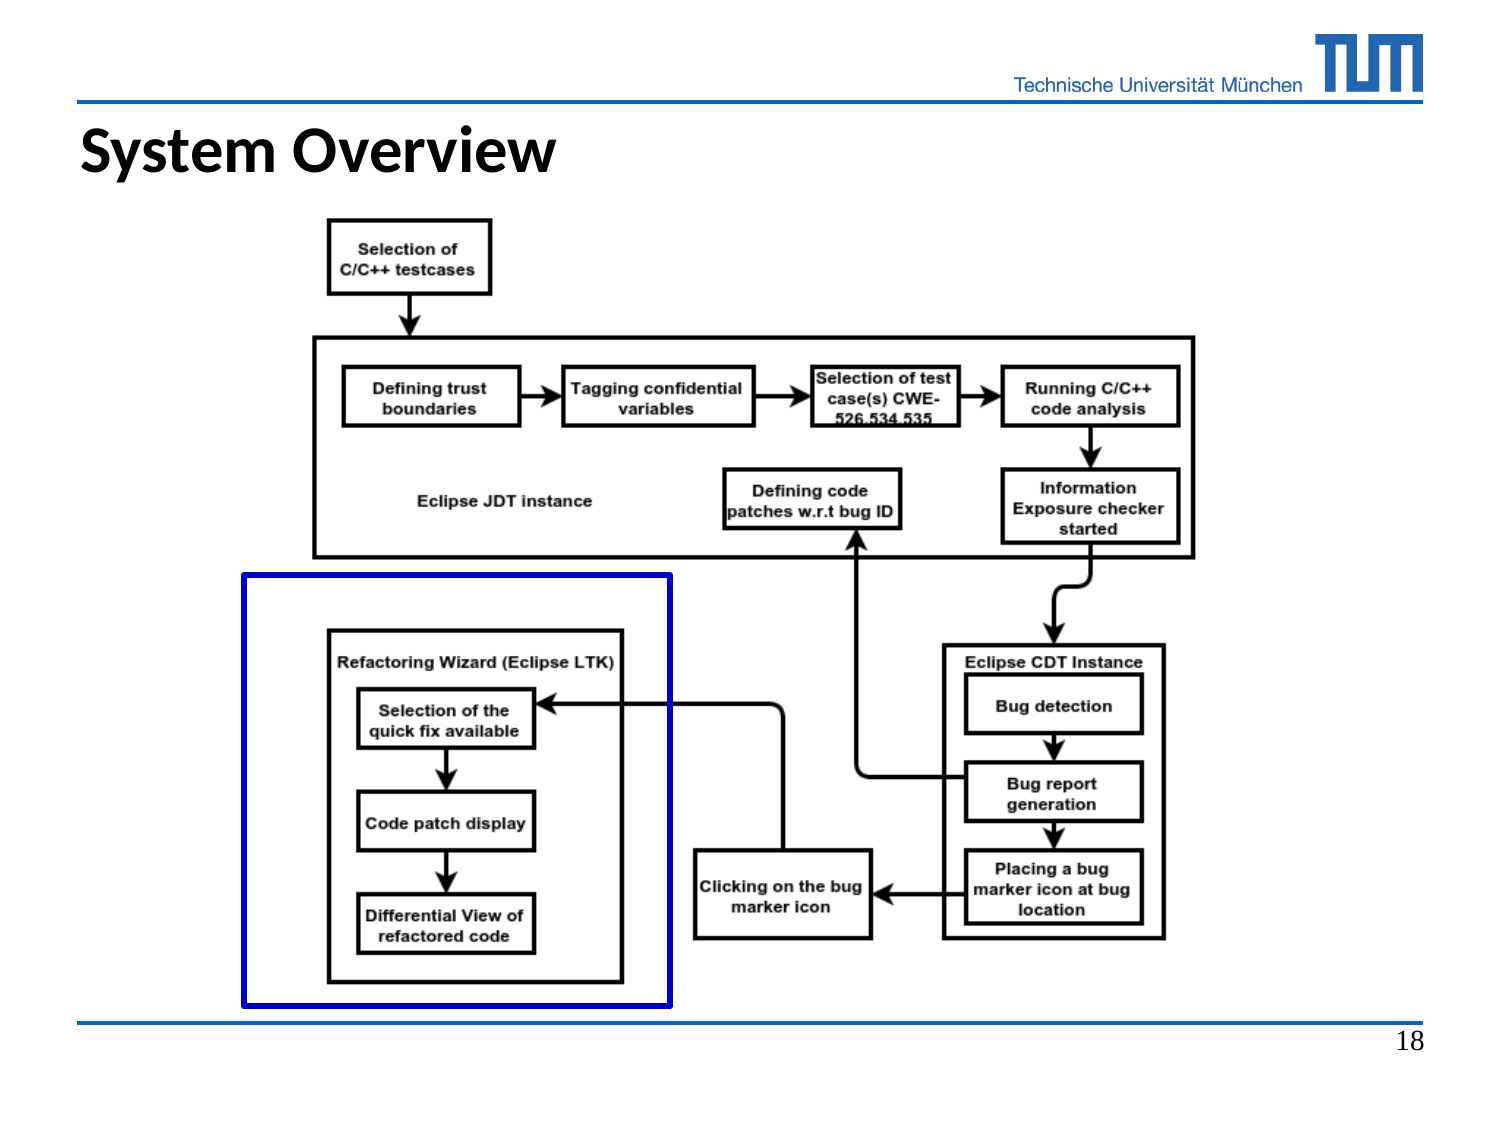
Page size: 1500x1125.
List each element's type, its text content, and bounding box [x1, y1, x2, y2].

title System Overview [80, 112, 1419, 200]
picture [311, 217, 1197, 986]
picture [1014, 34, 1423, 92]
picture [311, 578, 667, 986]
